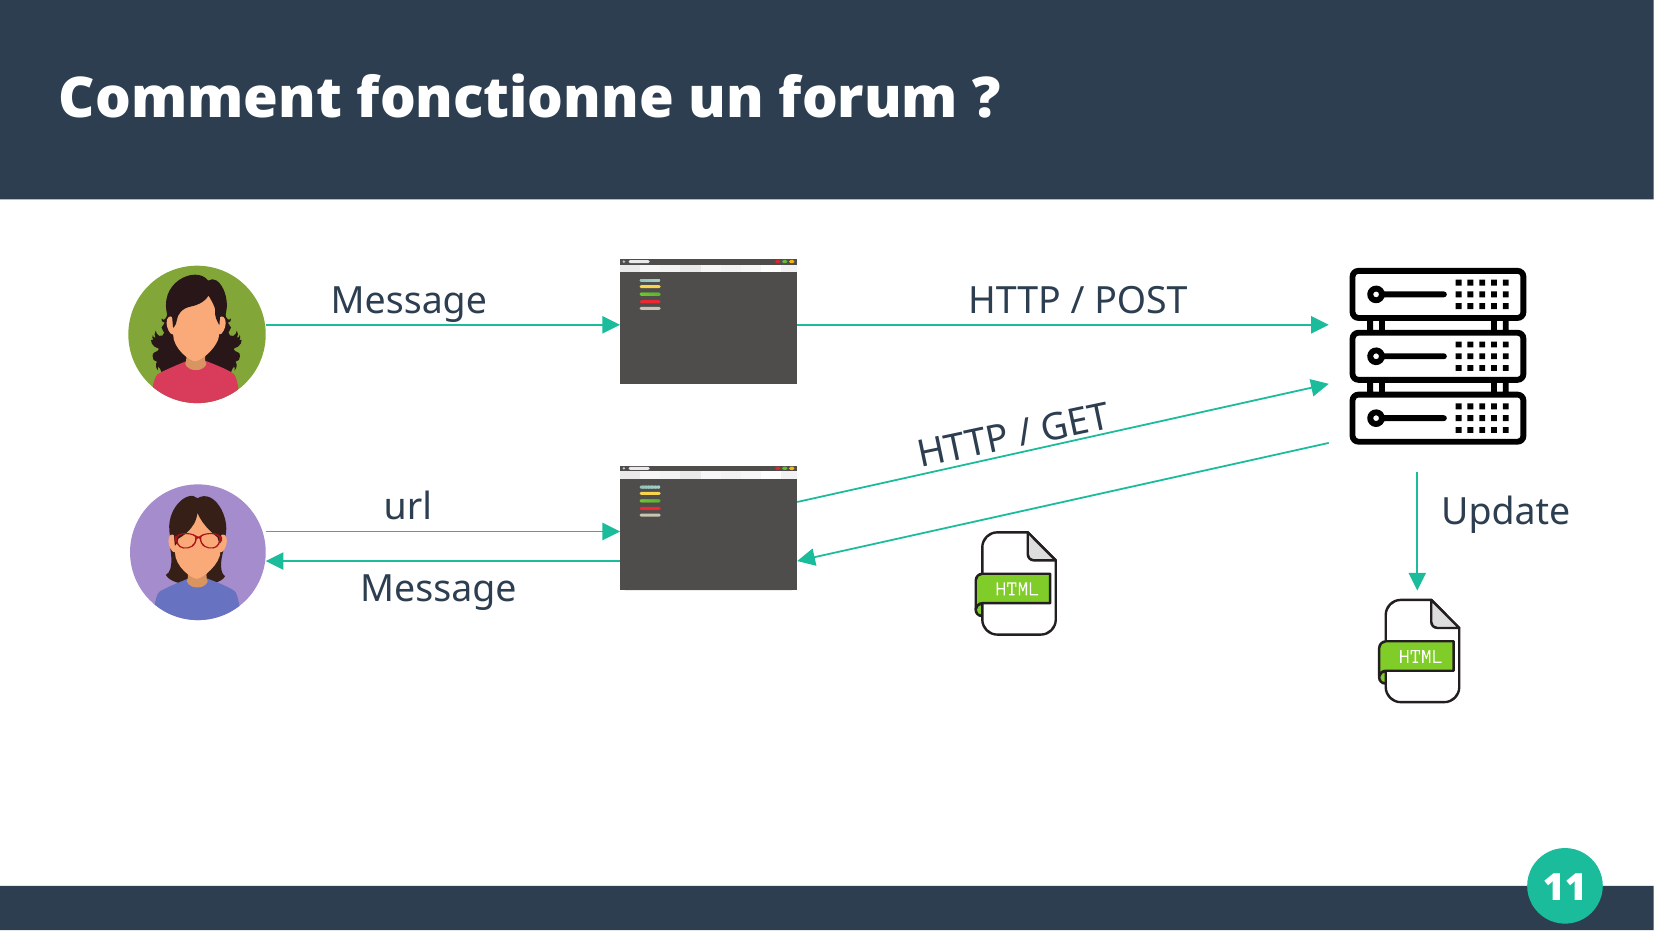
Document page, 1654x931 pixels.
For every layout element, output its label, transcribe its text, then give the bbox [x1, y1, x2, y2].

picture [620, 258, 798, 384]
picture [974, 499, 1062, 520]
picture [620, 465, 798, 591]
text_box Update [1417, 476, 1595, 543]
picture [129, 480, 266, 621]
title Comment fonctionne un forum ? [59, 37, 1595, 155]
picture [1377, 566, 1465, 718]
text_box HTTP / GET [847, 367, 1179, 500]
picture [127, 265, 266, 414]
text_box Message [345, 554, 539, 621]
picture [974, 504, 1062, 650]
text_box Message [315, 265, 510, 332]
picture [1349, 267, 1527, 445]
text_box url [368, 472, 449, 539]
text_box HTTP / POST [915, 265, 1241, 332]
